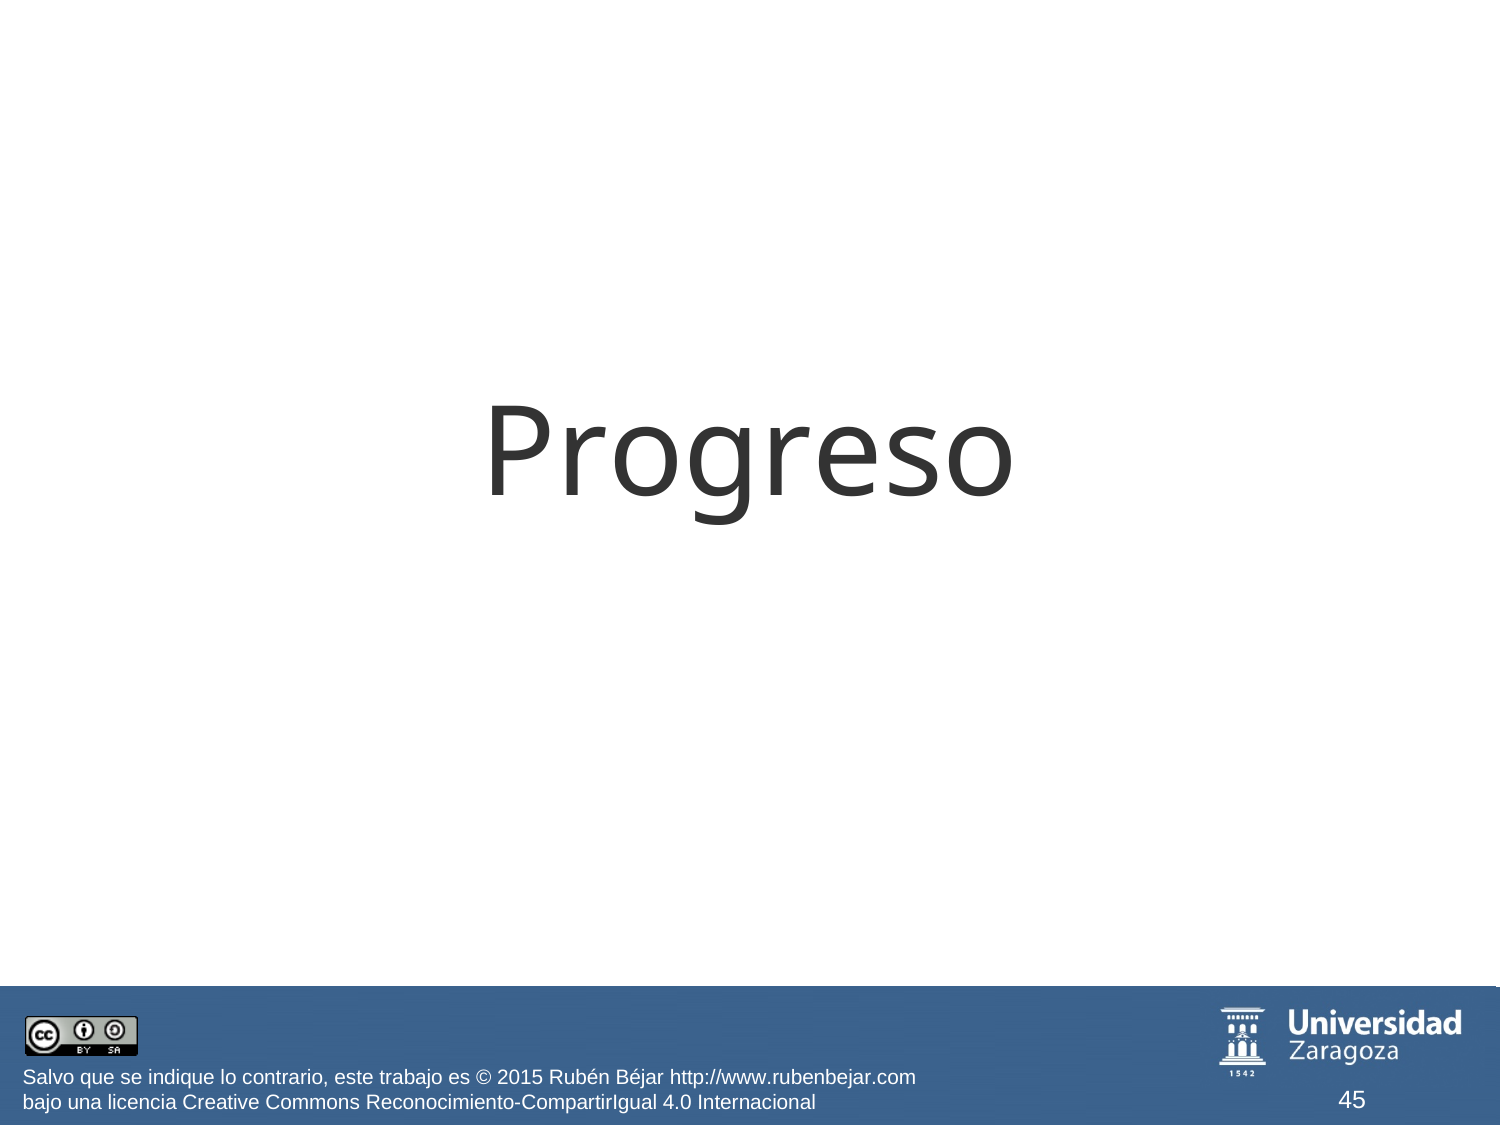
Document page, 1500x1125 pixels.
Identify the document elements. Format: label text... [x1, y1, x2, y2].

text_box Progreso [169, 307, 1331, 585]
picture [0, 986, 1500, 1125]
